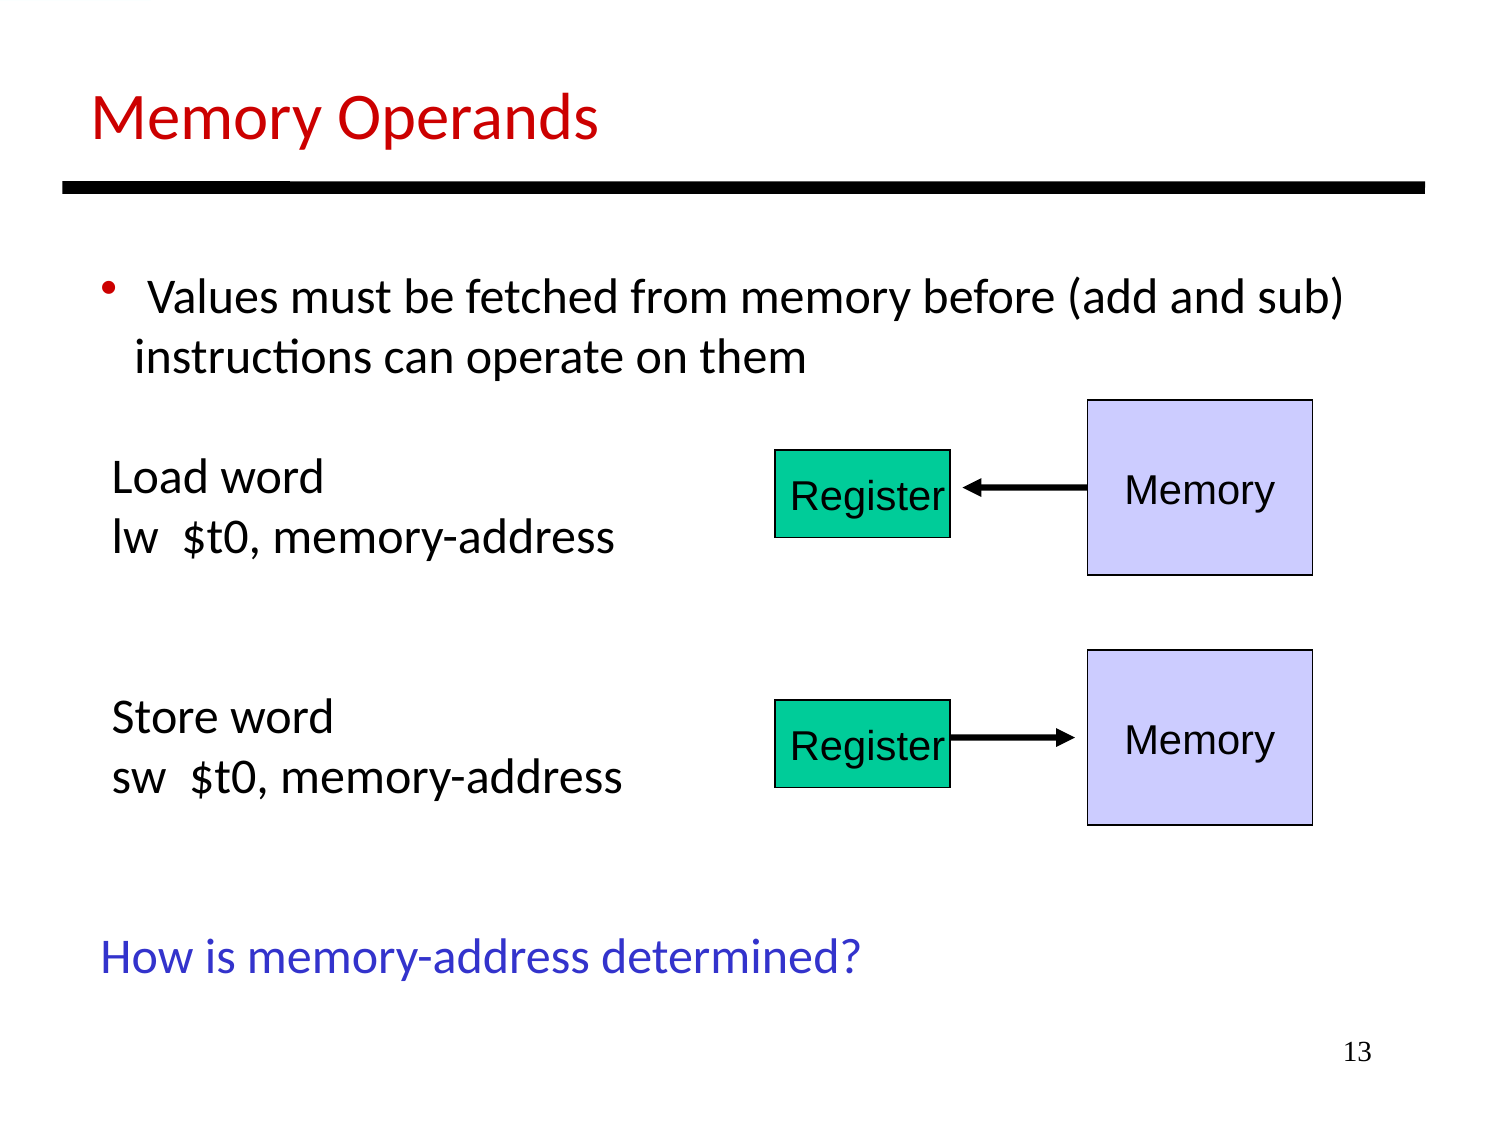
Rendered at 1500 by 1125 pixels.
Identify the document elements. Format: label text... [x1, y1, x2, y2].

slide_number <number> [1074, 1025, 1388, 1100]
text_box Memory Operands [75, 65, 615, 160]
text_box Values must be fetched from memory before (add and sub) instructions can operate on them Load word lw $t0, memory-address Store word sw $t0, memory-address How is memory-address determined? [85, 256, 1361, 992]
text_box Register [774, 449, 950, 538]
text_box Memory [1087, 650, 1313, 825]
text_box Memory [1087, 399, 1313, 575]
text_box Register [774, 699, 950, 788]
